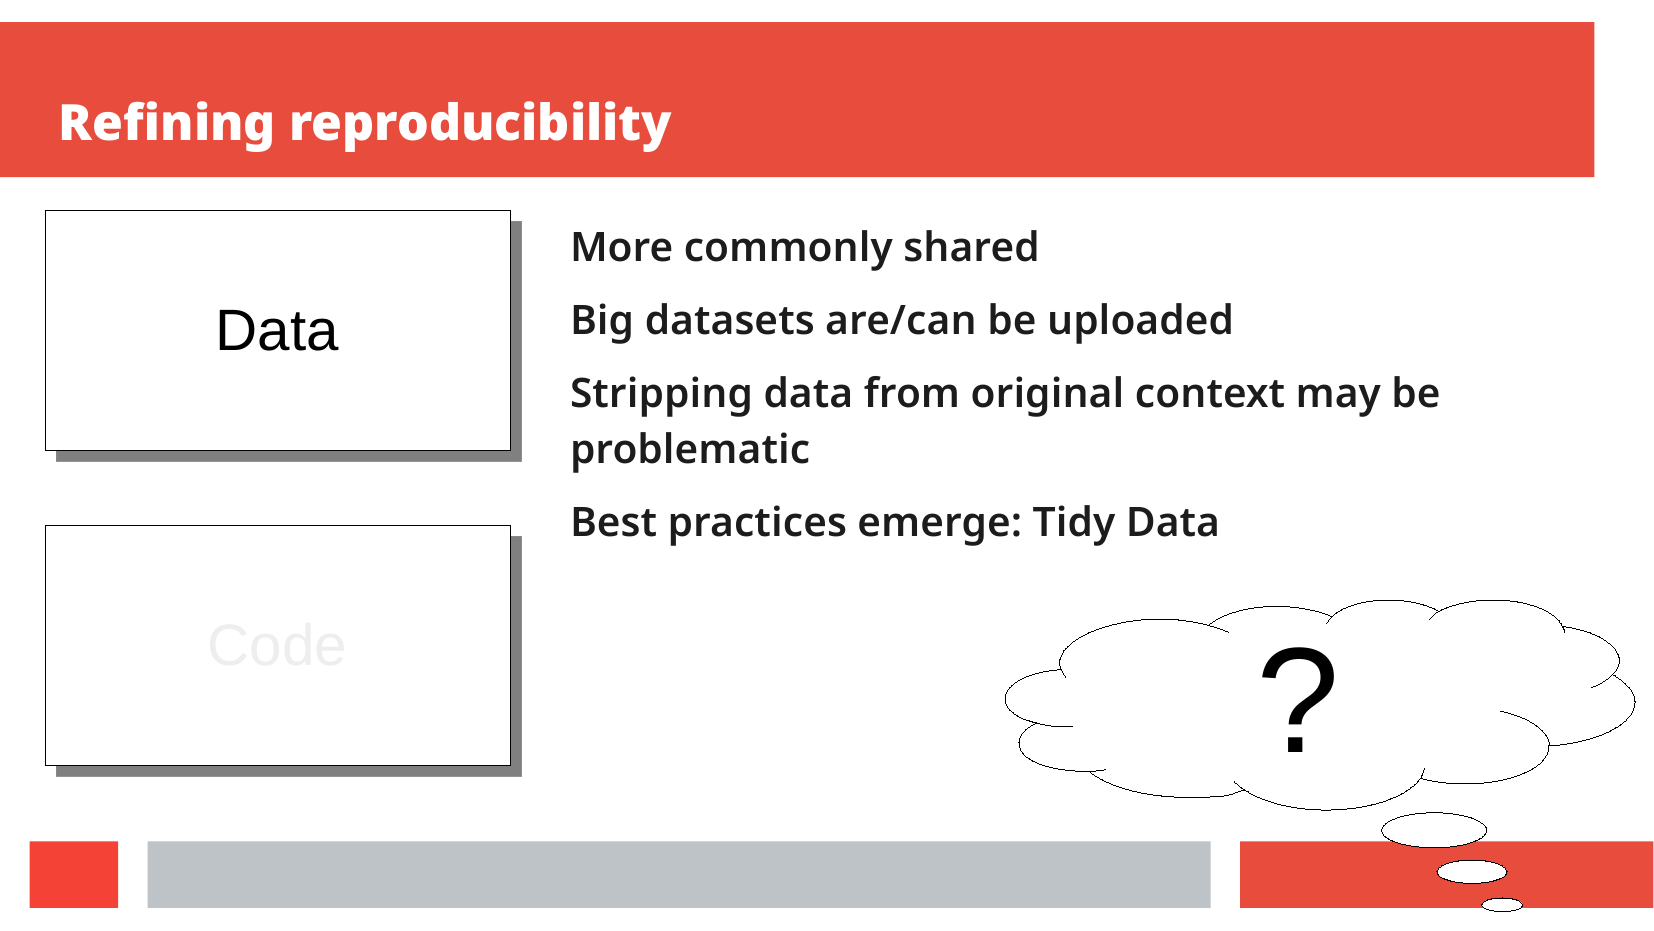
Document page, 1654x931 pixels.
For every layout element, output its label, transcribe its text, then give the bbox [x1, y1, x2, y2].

title Refining reproducibility [59, 44, 1595, 156]
text_box Code [45, 525, 511, 766]
text_box ? [1436, 860, 1508, 884]
text_box Data [45, 210, 511, 451]
text_box ? [1005, 600, 1636, 811]
text_box ? [1381, 812, 1487, 848]
text_box ? [1481, 897, 1523, 912]
list More commonly shared Big datasets are/can be uploaded Stripping data from original context may be problematic Best practices emerge: Tidy Data [570, 217, 1571, 758]
